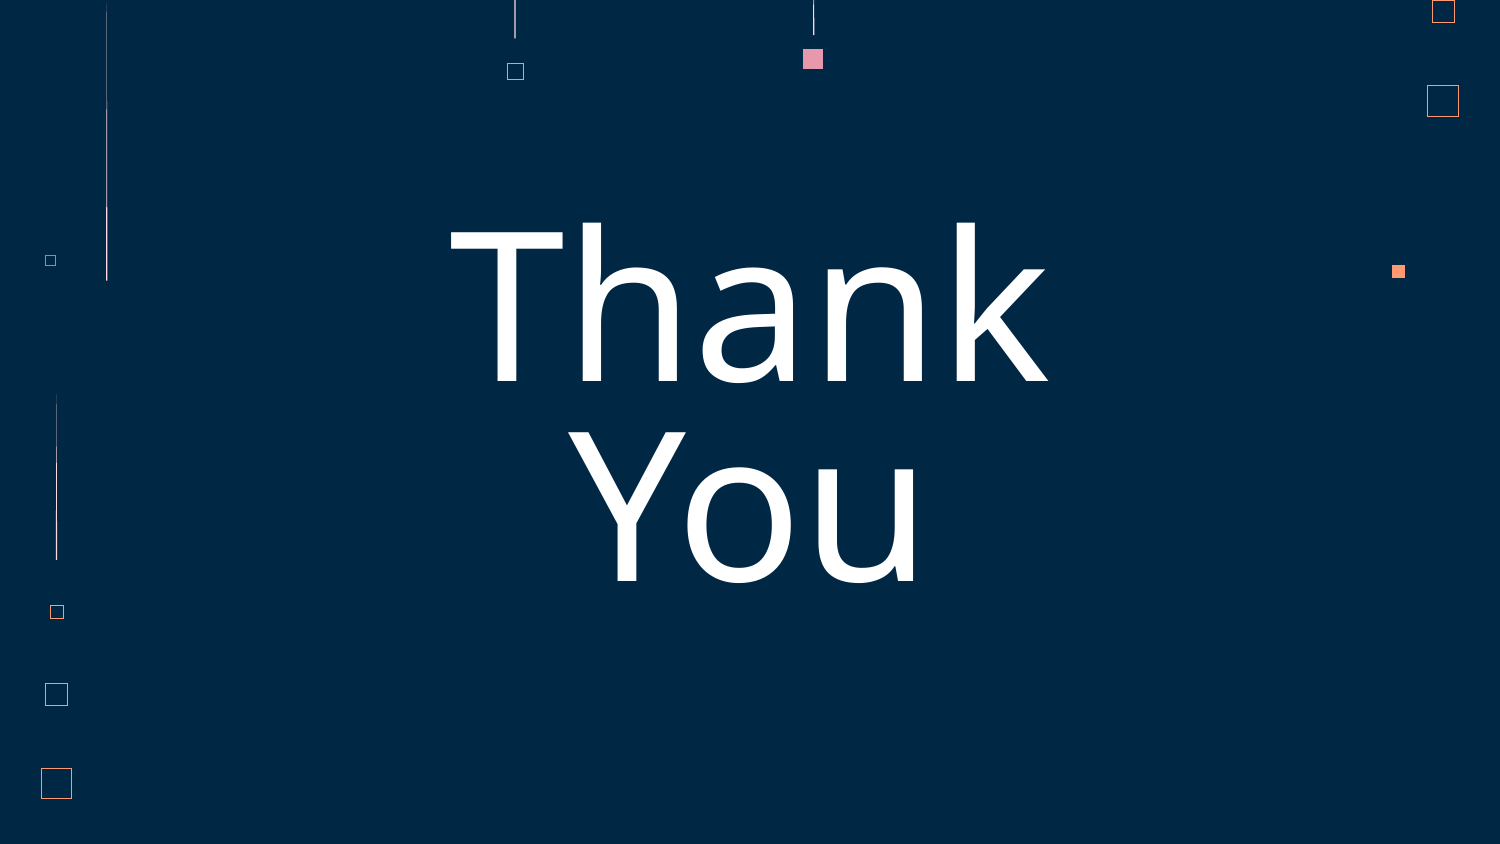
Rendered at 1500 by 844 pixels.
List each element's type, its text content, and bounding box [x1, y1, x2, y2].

title Thank You [380, 214, 1120, 630]
